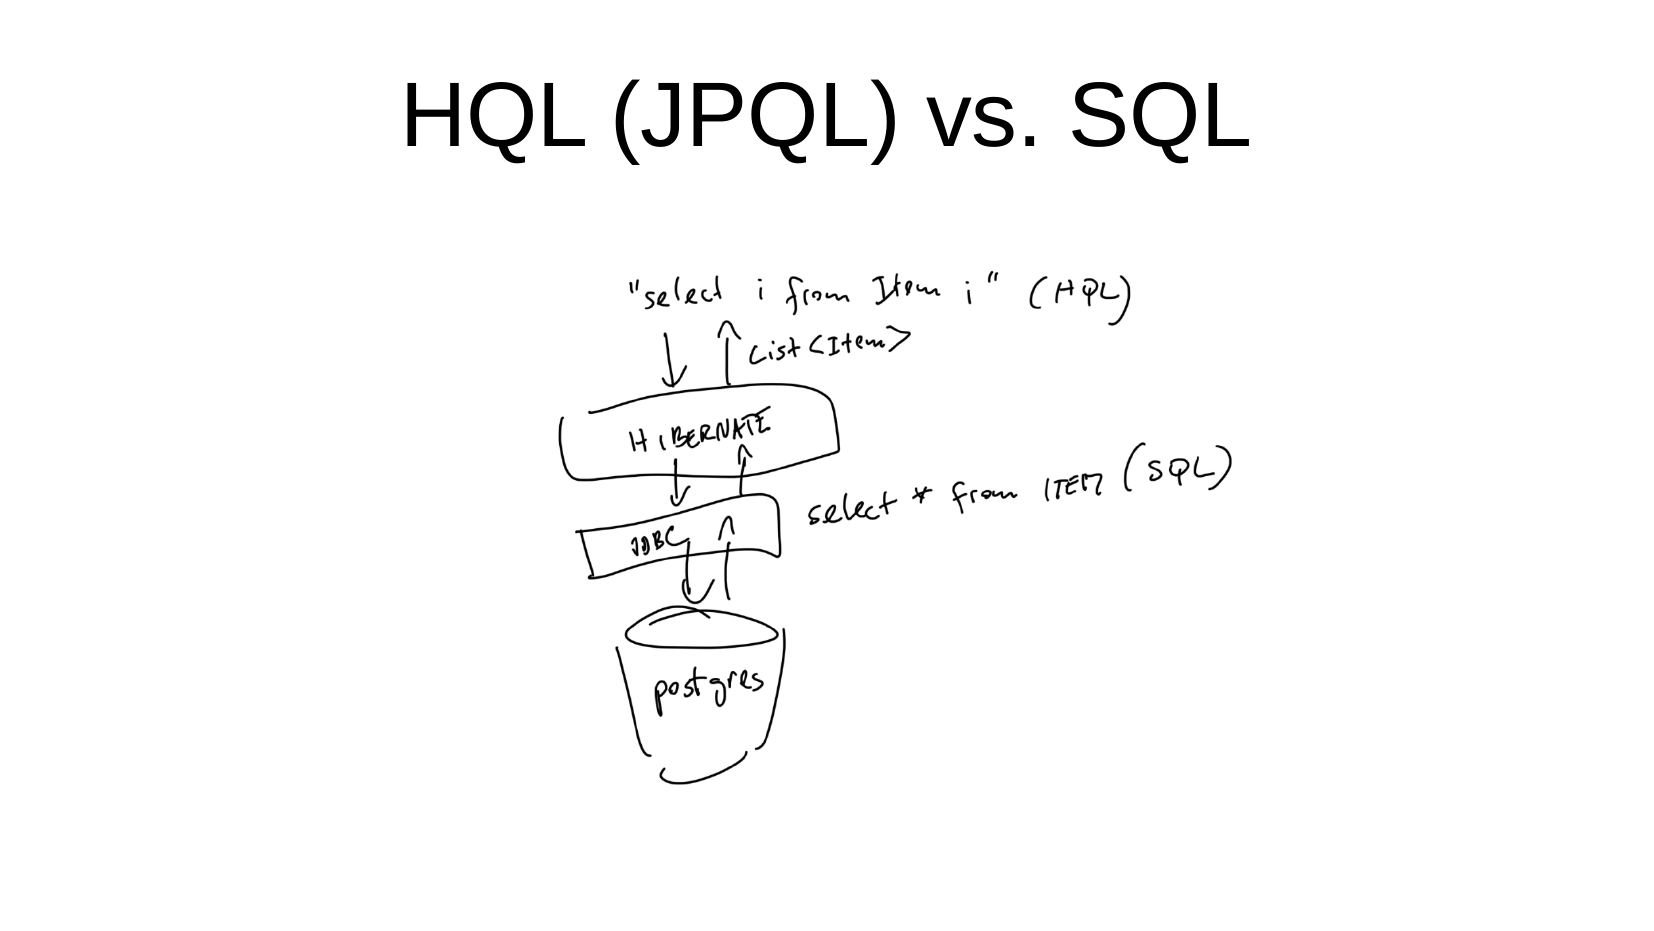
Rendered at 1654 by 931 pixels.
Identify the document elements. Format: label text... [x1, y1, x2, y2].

title HQL (JPQL) vs. SQL [82, 37, 1571, 193]
picture [377, 217, 1501, 836]
